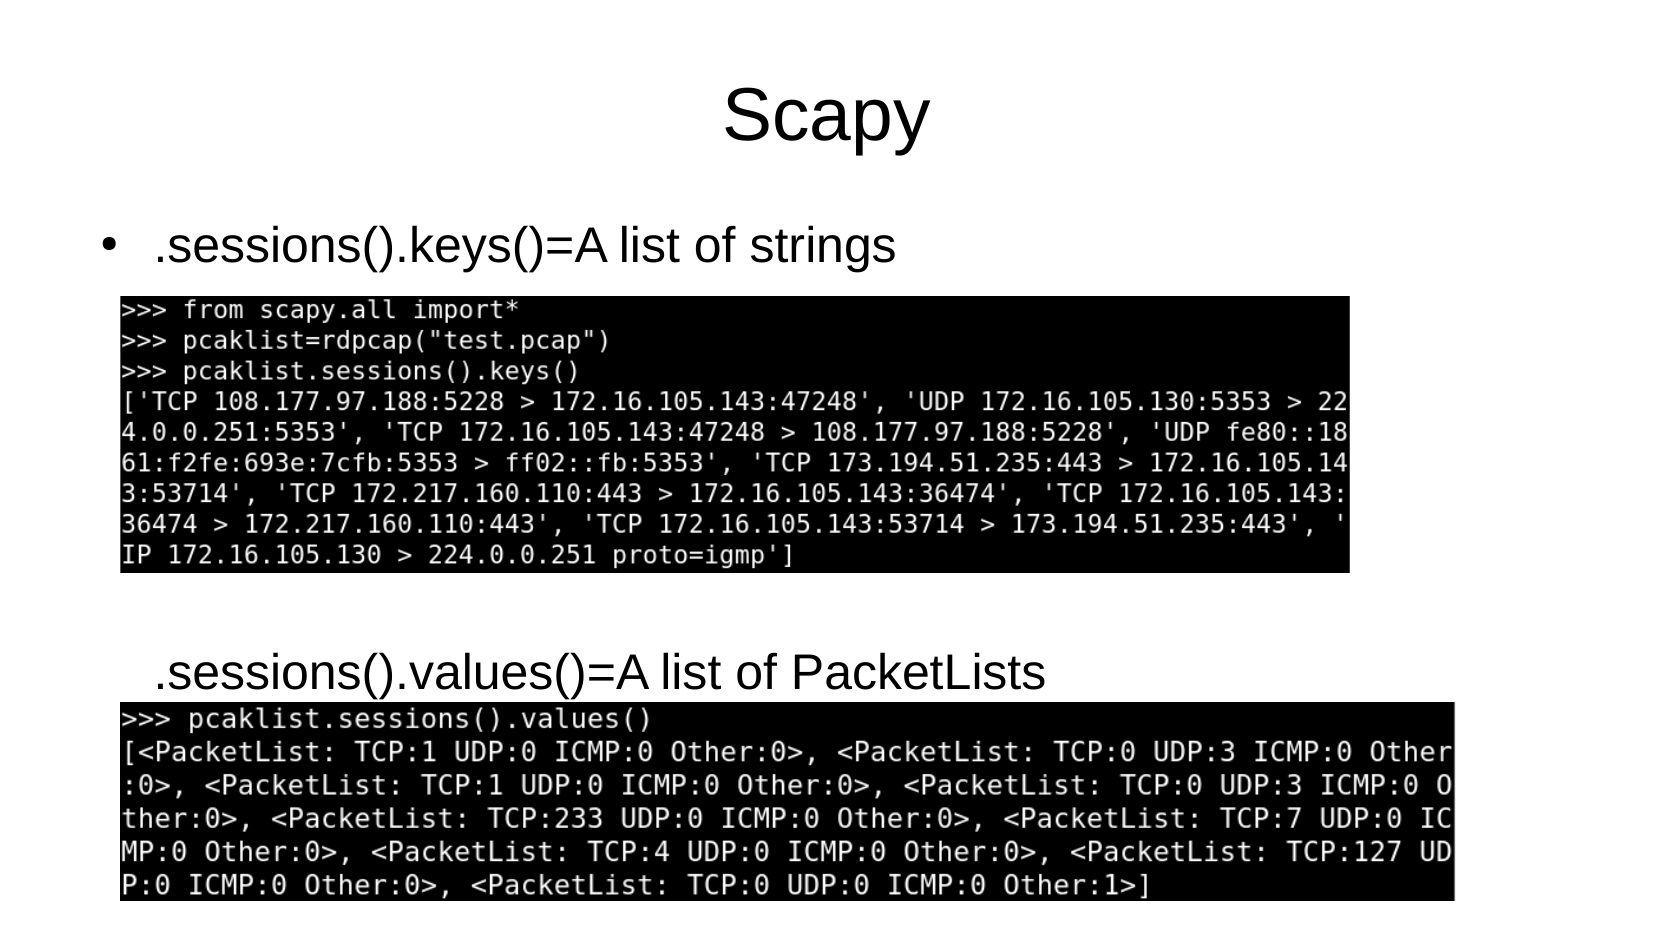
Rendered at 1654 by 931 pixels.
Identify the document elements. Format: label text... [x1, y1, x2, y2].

title Scapy [82, 37, 1571, 193]
list .sessions().keys()=A list of strings .sessions().values()=A list of PacketLists [82, 217, 1571, 758]
picture [120, 702, 1456, 901]
picture [120, 296, 1351, 573]
